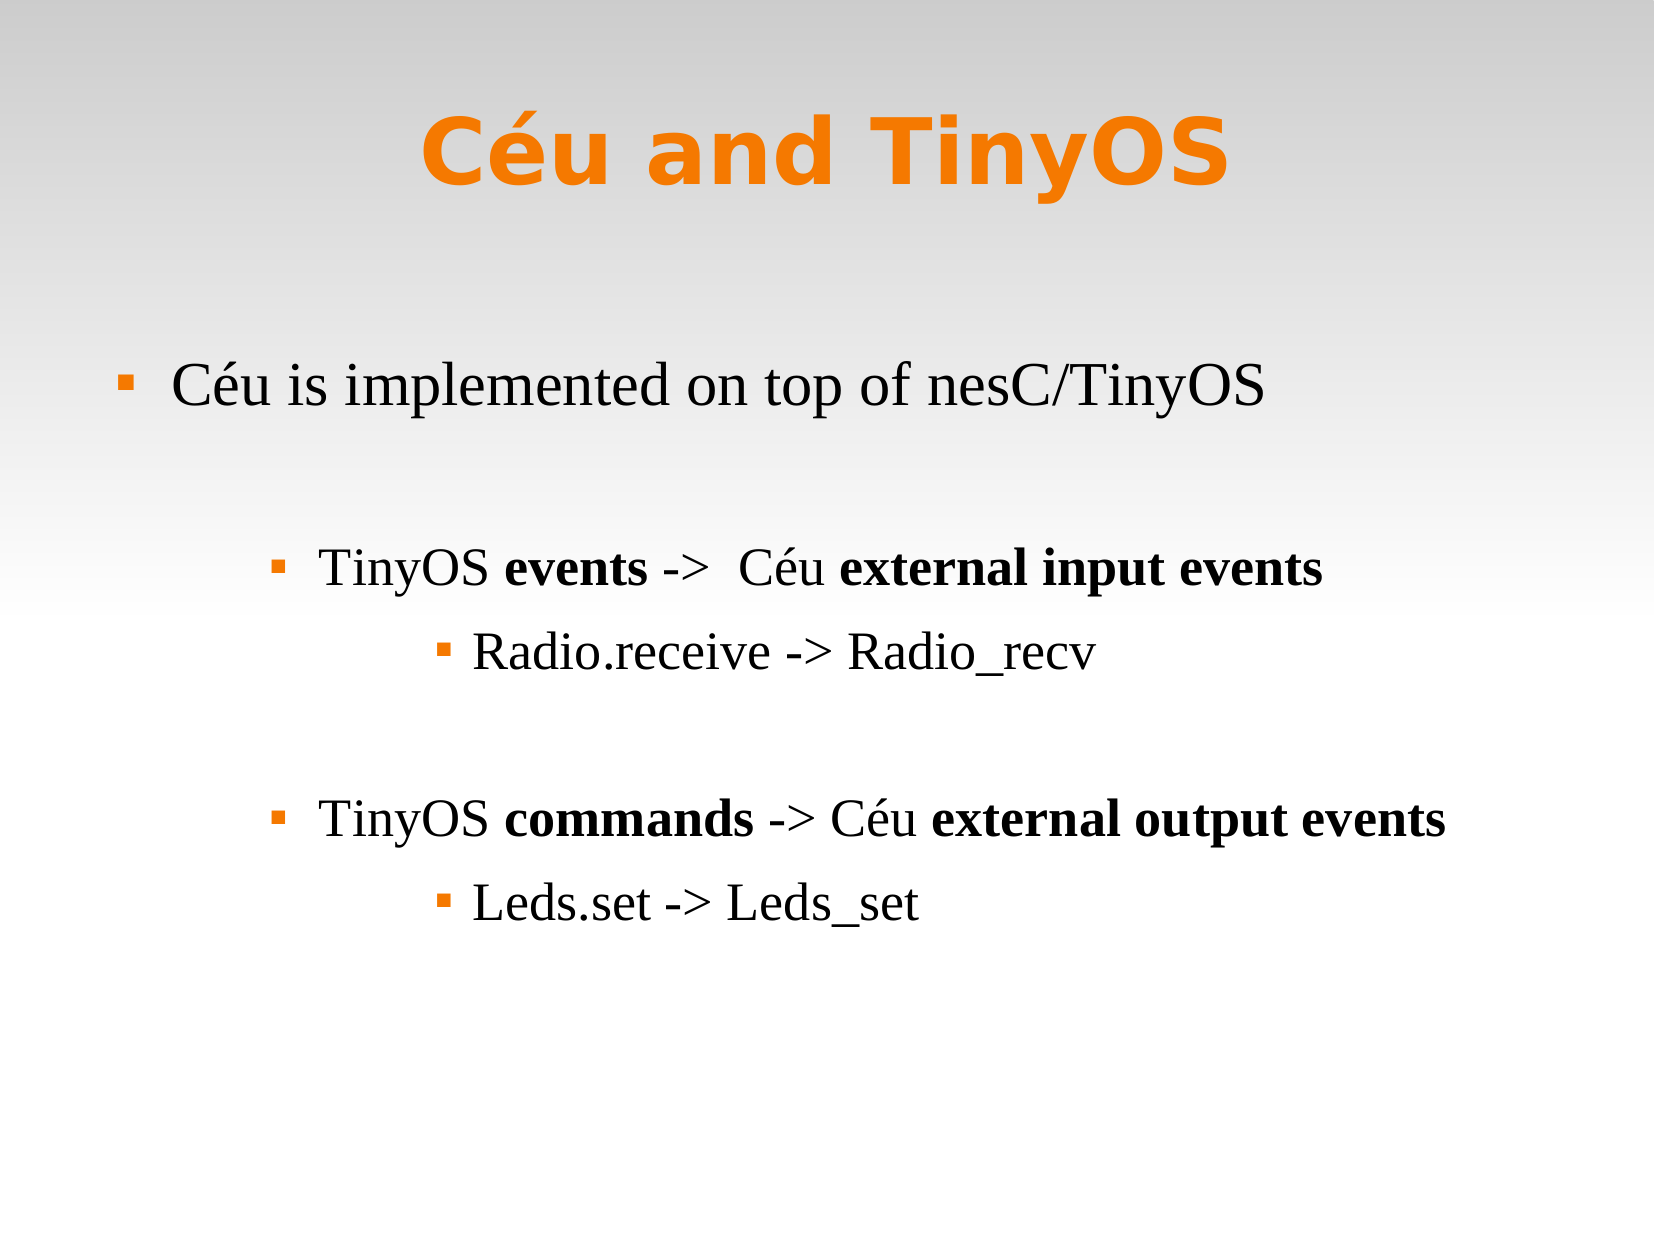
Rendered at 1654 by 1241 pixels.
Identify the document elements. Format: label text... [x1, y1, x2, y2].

list Céu is implemented on top of nesC/TinyOS TinyOS events -> Céu external input events Radio.receive -> Radio_recv TinyOS commands -> Céu external output events Leds.set -> Leds_set [82, 349, 1571, 1015]
title Céu and TinyOS [82, 49, 1571, 257]
